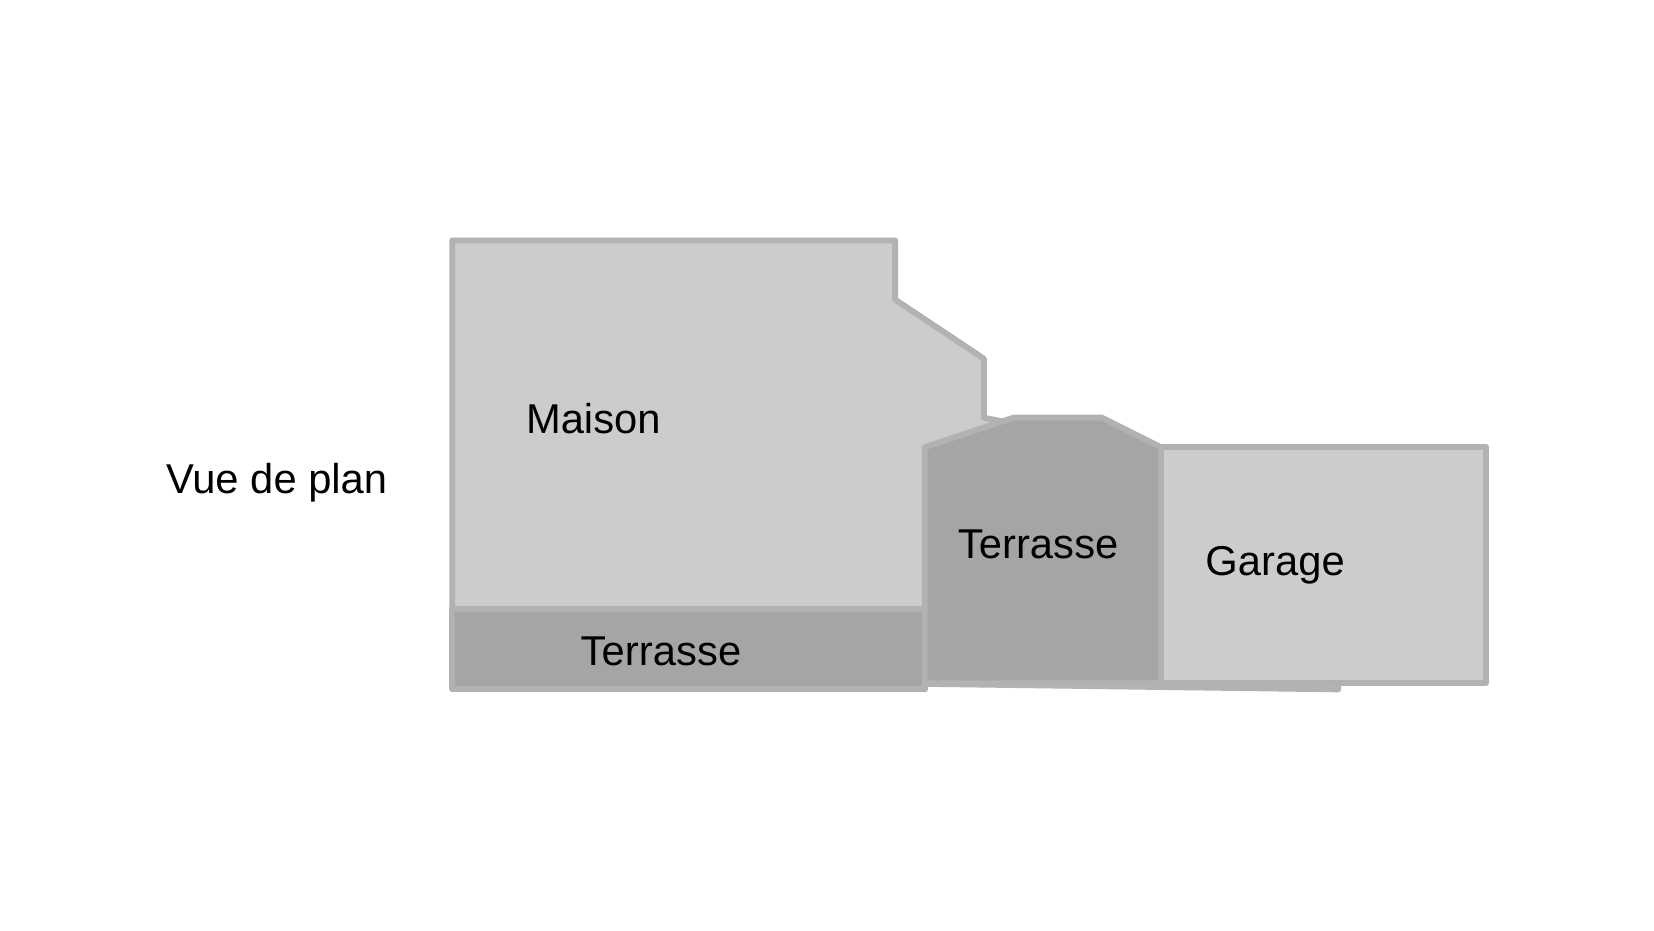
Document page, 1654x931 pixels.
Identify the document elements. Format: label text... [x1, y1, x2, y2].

text_box Terrasse [565, 620, 1245, 685]
text_box [1161, 447, 1486, 513]
text_box Maison [511, 388, 1191, 454]
text_box [1011, 685, 1339, 690]
text_box [452, 240, 984, 448]
text_box Terrasse [943, 513, 1623, 579]
text_box [452, 454, 1158, 690]
text_box Garage [1190, 530, 1654, 595]
text_box [1161, 579, 1486, 684]
text_box Vue de plan [151, 448, 801, 539]
